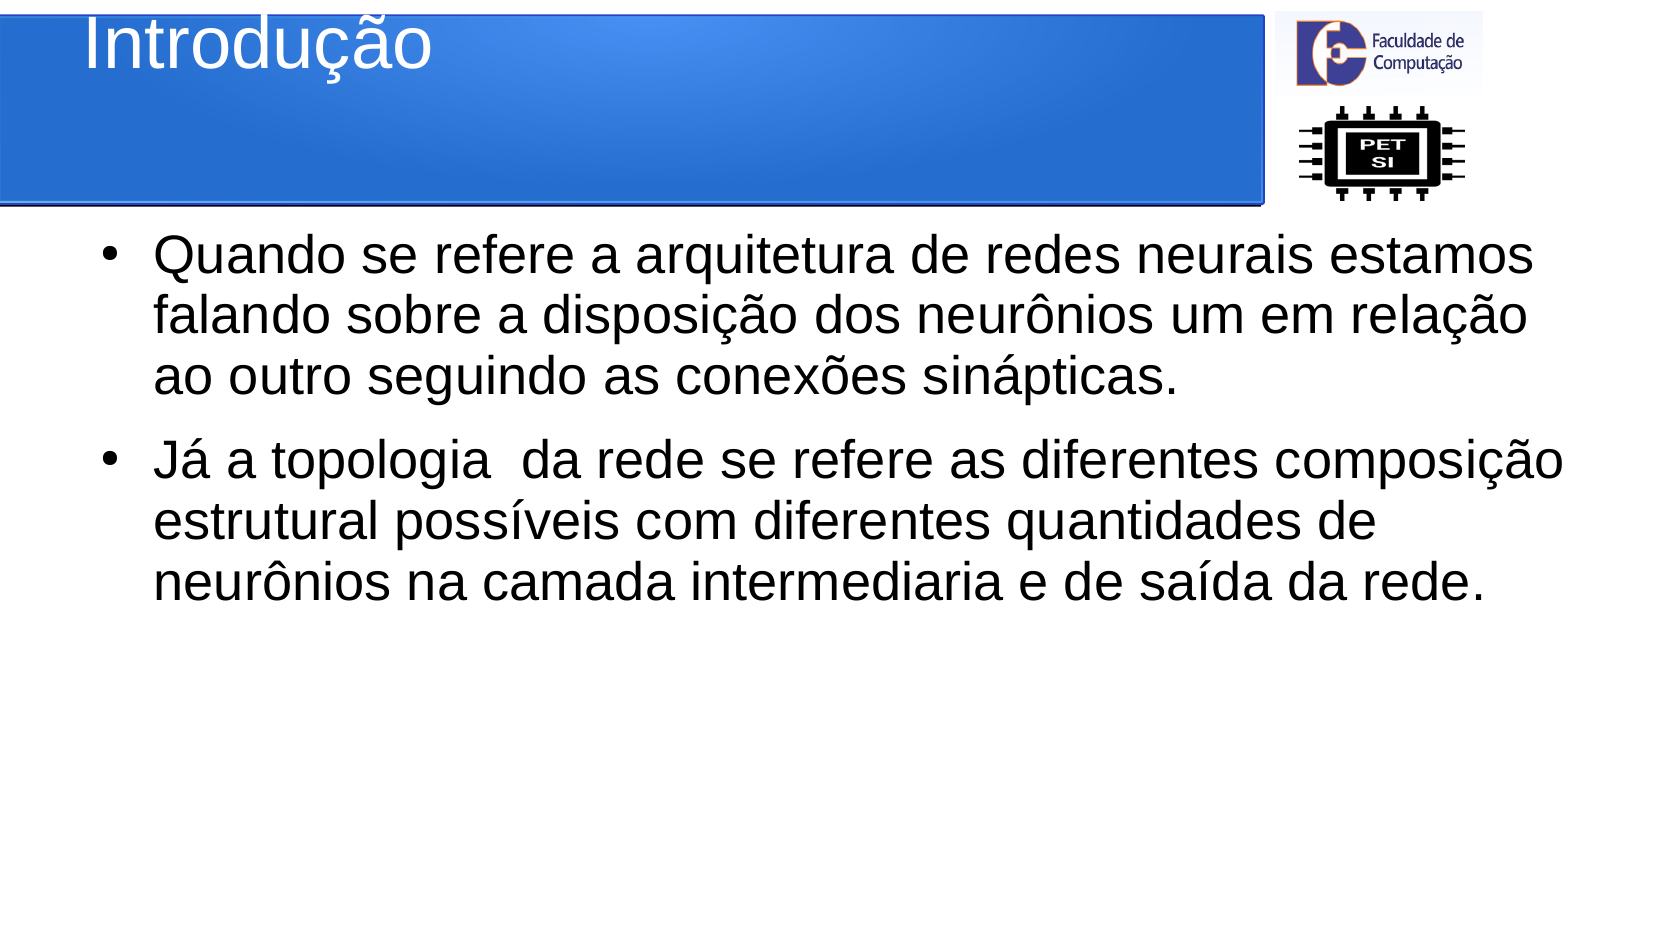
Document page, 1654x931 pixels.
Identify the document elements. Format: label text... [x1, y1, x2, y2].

picture [1299, 106, 1465, 201]
list Quando se refere a arquitetura de redes neurais estamos falando sobre a disposição dos neurônios um em relação ao outro seguindo as conexões sinápticas. Já a topologia da rede se refere as diferentes composição estrutural possíveis com diferentes quantidades de neurônios na camada intermediaria e de saída da rede. [82, 224, 1571, 764]
picture [1275, 11, 1483, 96]
title Introdução [82, 1, 1571, 85]
